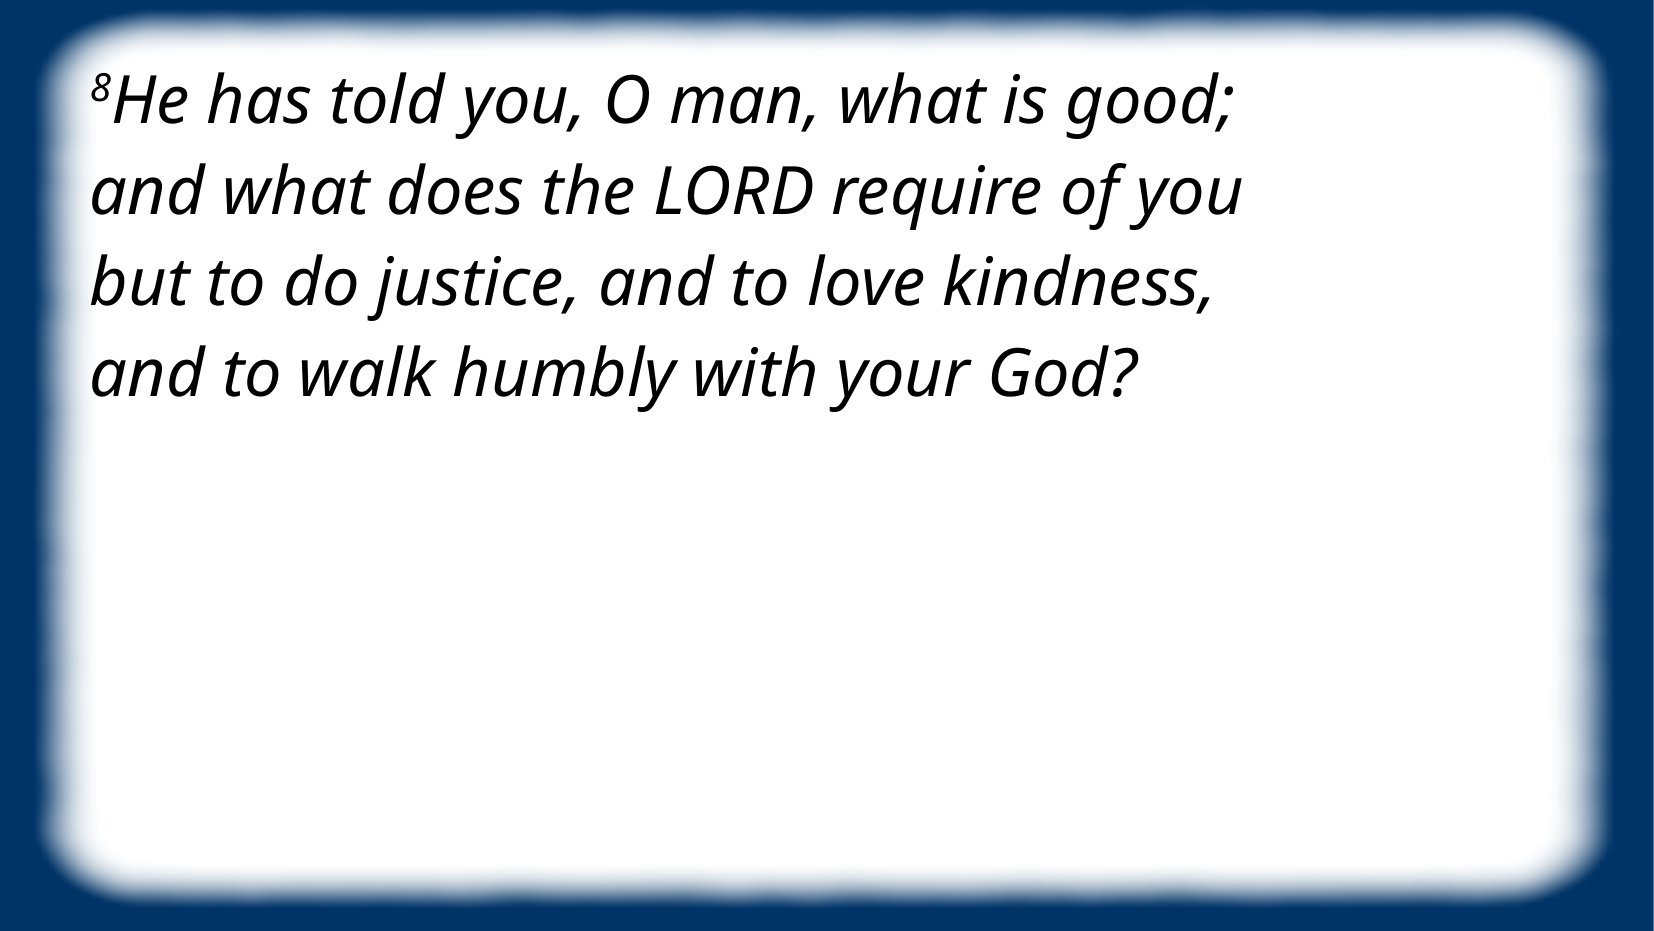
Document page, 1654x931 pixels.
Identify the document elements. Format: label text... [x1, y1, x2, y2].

text_box 8He has told you, O man, what is good; and what does the LORD require of you but to do justice, and to love kindness, and to walk humbly with your God? [75, 45, 1576, 415]
picture [0, 0, 1654, 931]
